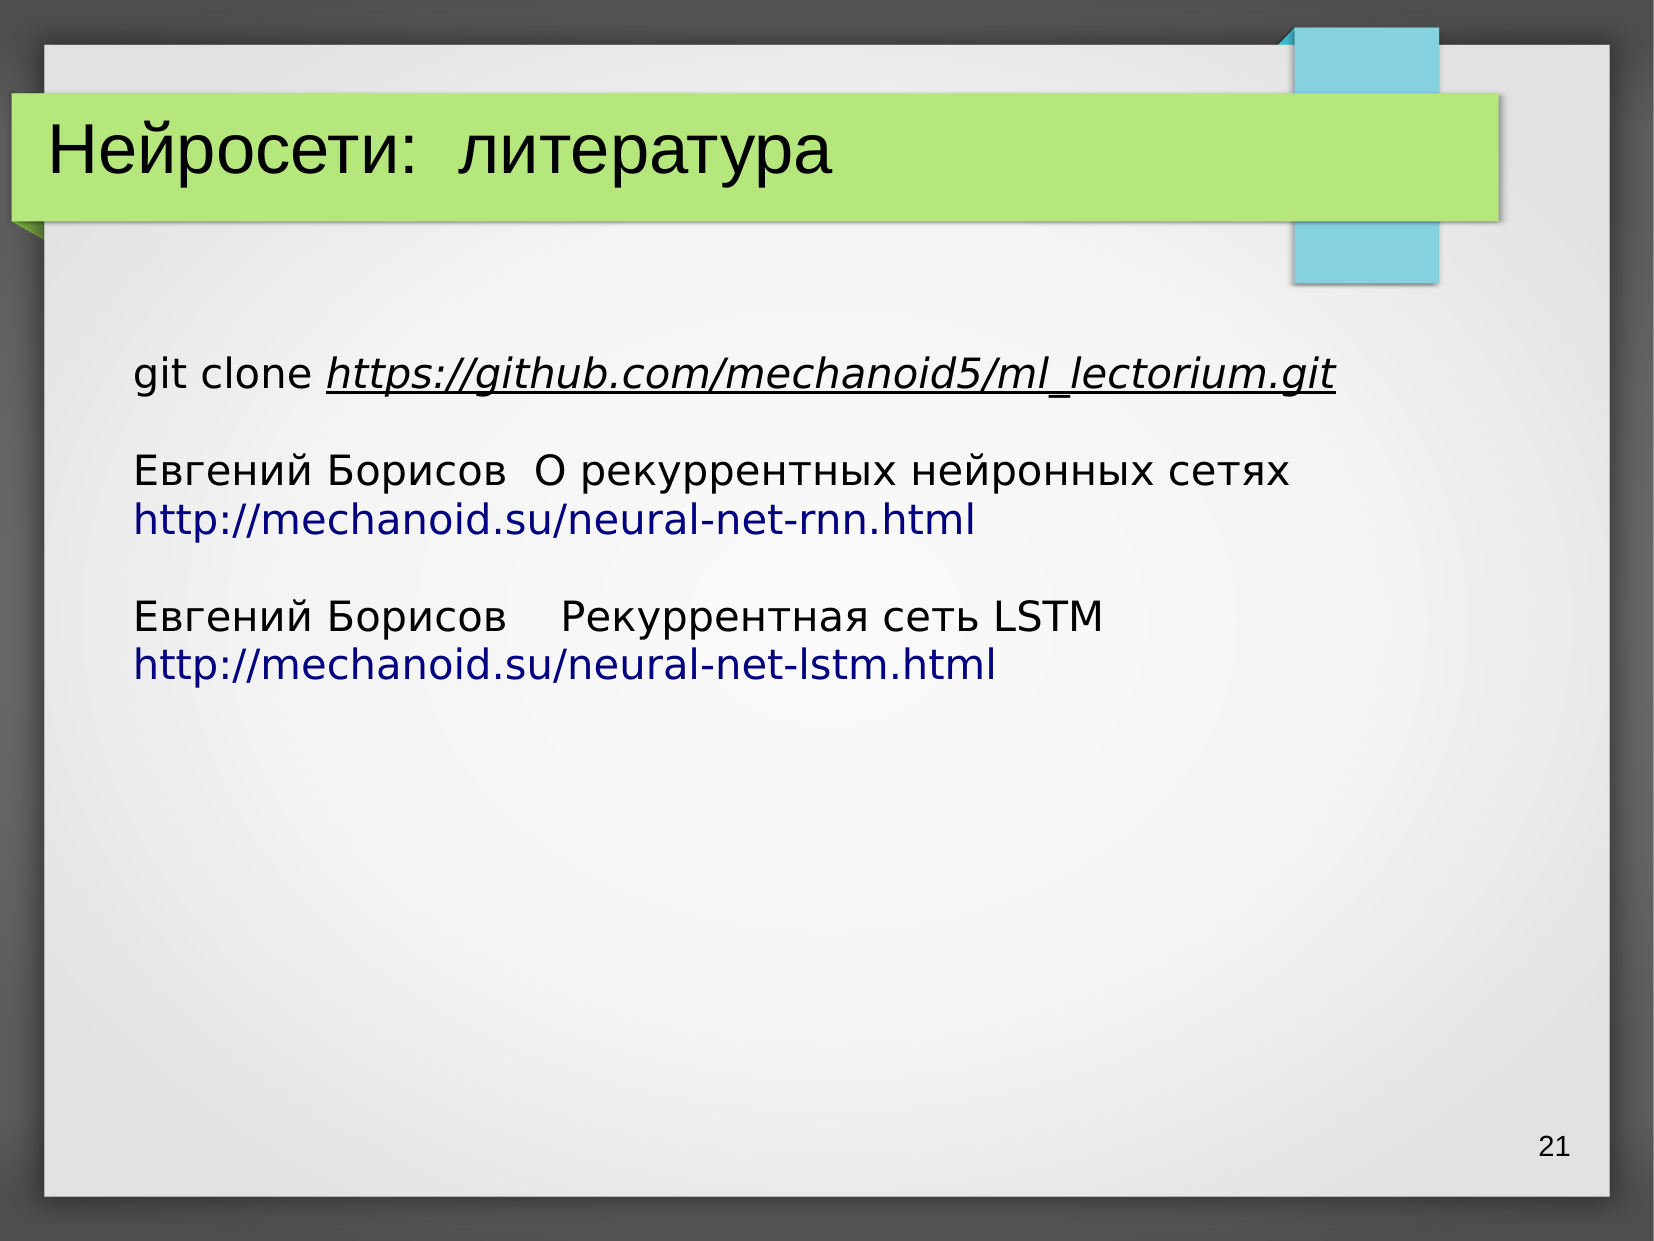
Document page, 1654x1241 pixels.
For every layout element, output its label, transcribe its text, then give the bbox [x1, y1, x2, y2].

title Нейросети: литература [47, 96, 1536, 201]
picture [0, 0, 1654, 1241]
text_box git clone https://github.com/mechanoid5/ml_lectorium.git Евгений Борисов О рекуррентных нейронных сетях http://mechanoid.su/neural-net-rnn.html Евгений Борисов Рекуррентная сеть LSTM http://mechanoid.su/neural-net-lstm.html [118, 342, 1548, 983]
